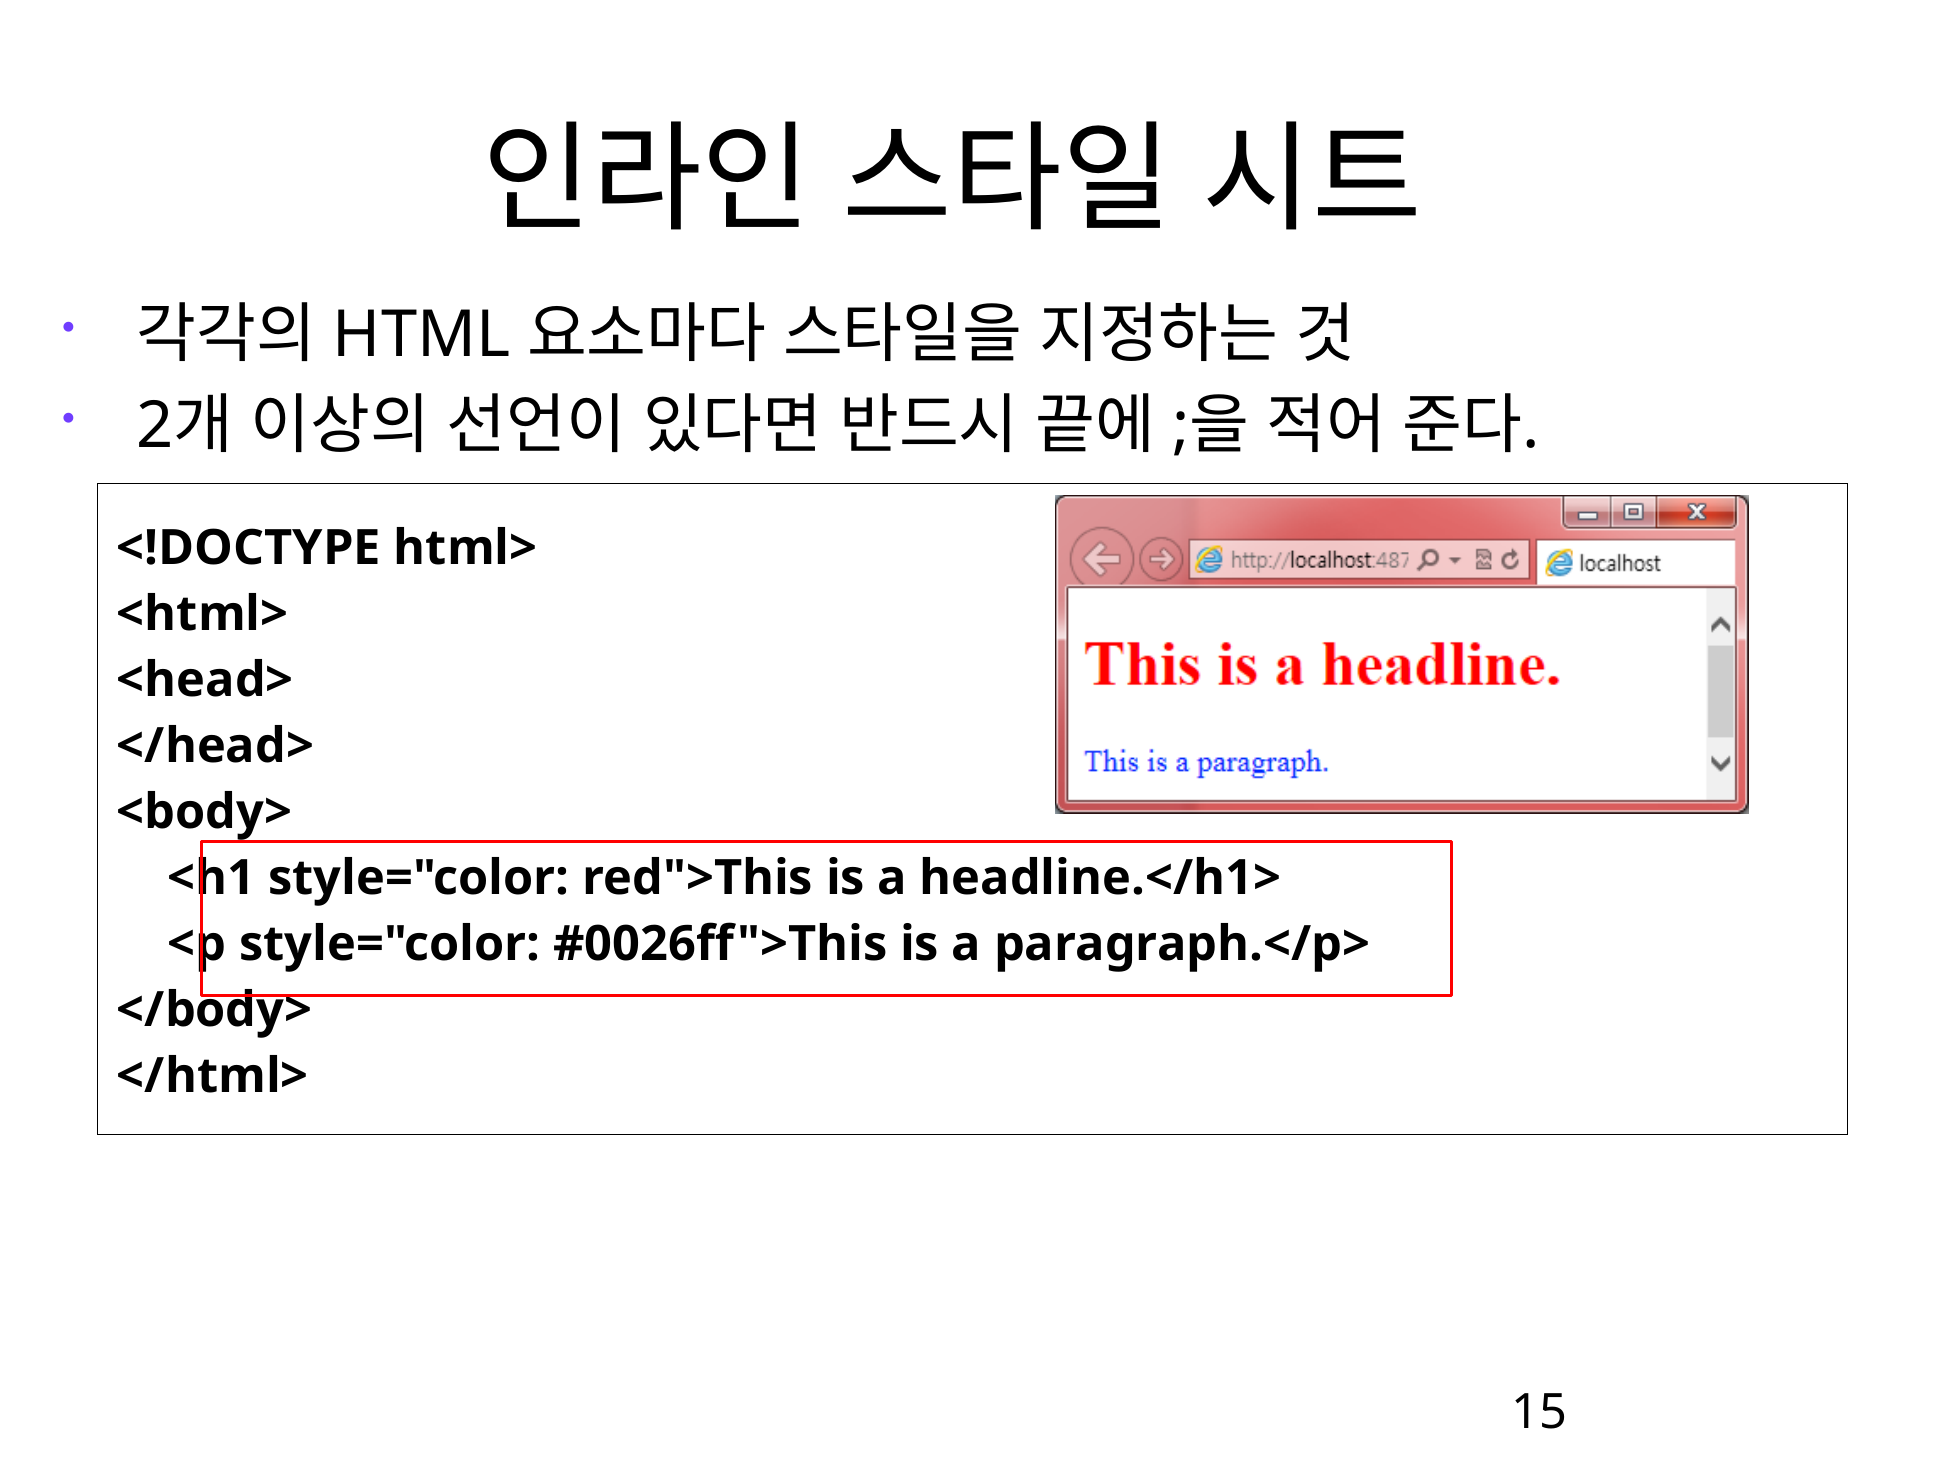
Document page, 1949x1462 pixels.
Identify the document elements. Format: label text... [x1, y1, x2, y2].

slide_number <숫자> [1496, 1372, 1899, 1462]
list 각각의 HTML 요소마다 스타일을 지정하는 것 2개 이상의 선언이 있다면 반드시 끝에 ;을 적어 준다. [48, 284, 1897, 1343]
text_box <!DOCTYPE html> <html> <head> </head> <body> <h1 style="color: red">This is a headline.</h1> <p style="color: #0026ff">This is a paragraph.</p> </body> </html> [97, 483, 1848, 1135]
title 인라인 스타일 시트 [156, 92, 1749, 255]
picture [1055, 495, 1749, 814]
